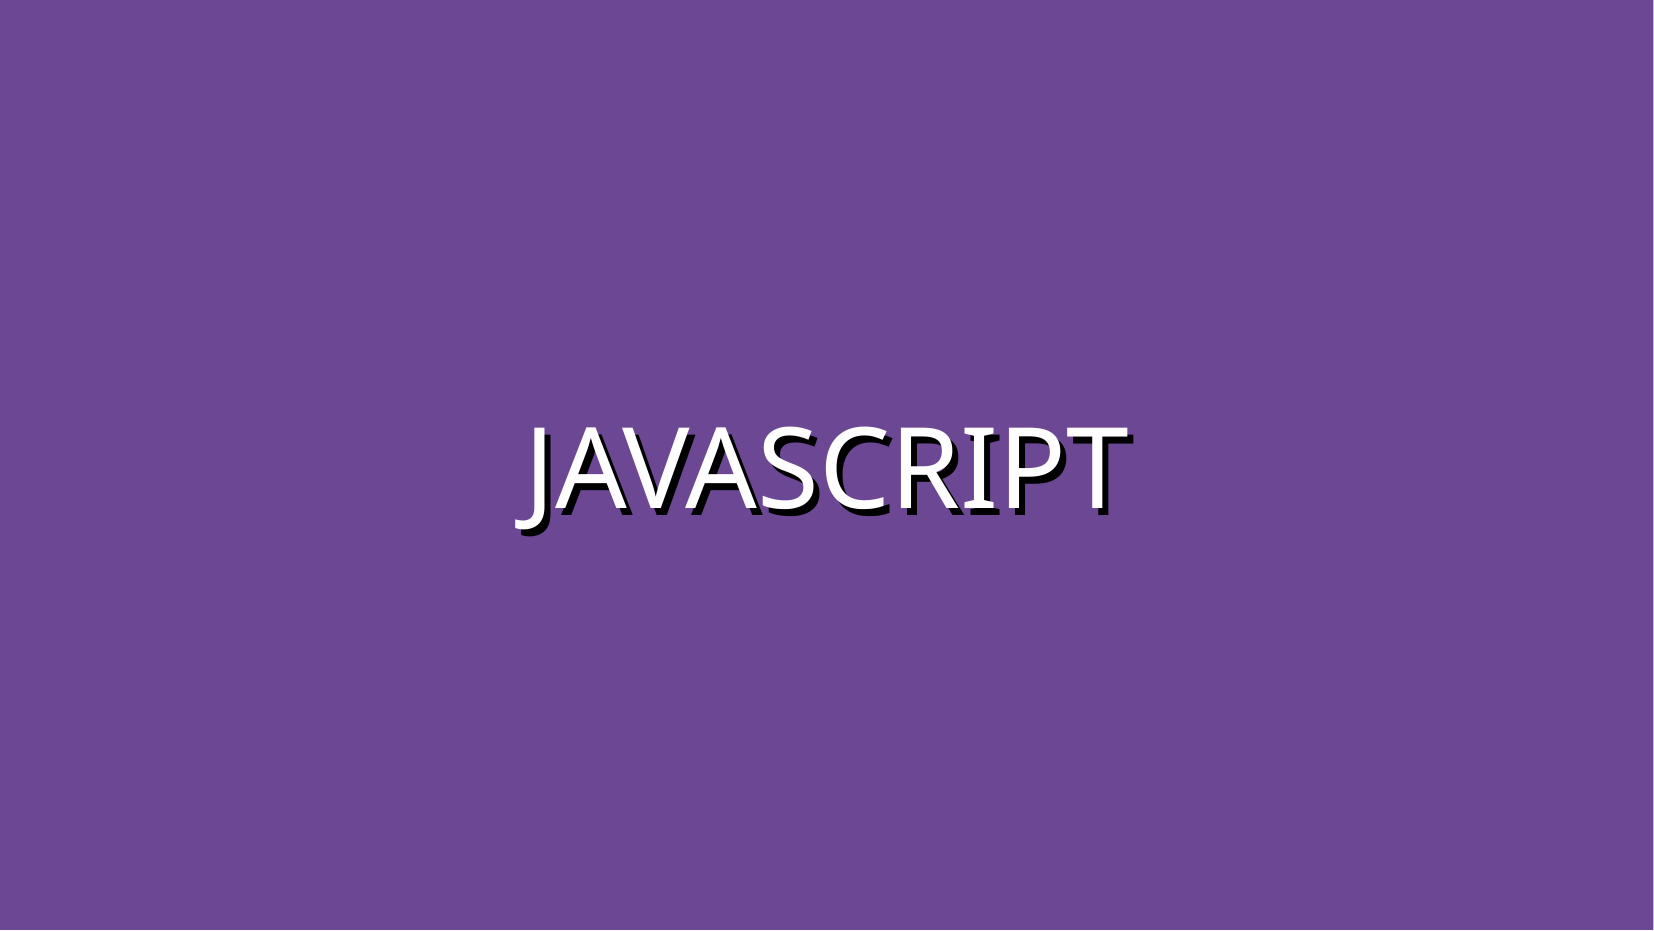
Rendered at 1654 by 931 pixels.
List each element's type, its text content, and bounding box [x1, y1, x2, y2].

subtitle JAVASCRIPT [82, 105, 1571, 826]
